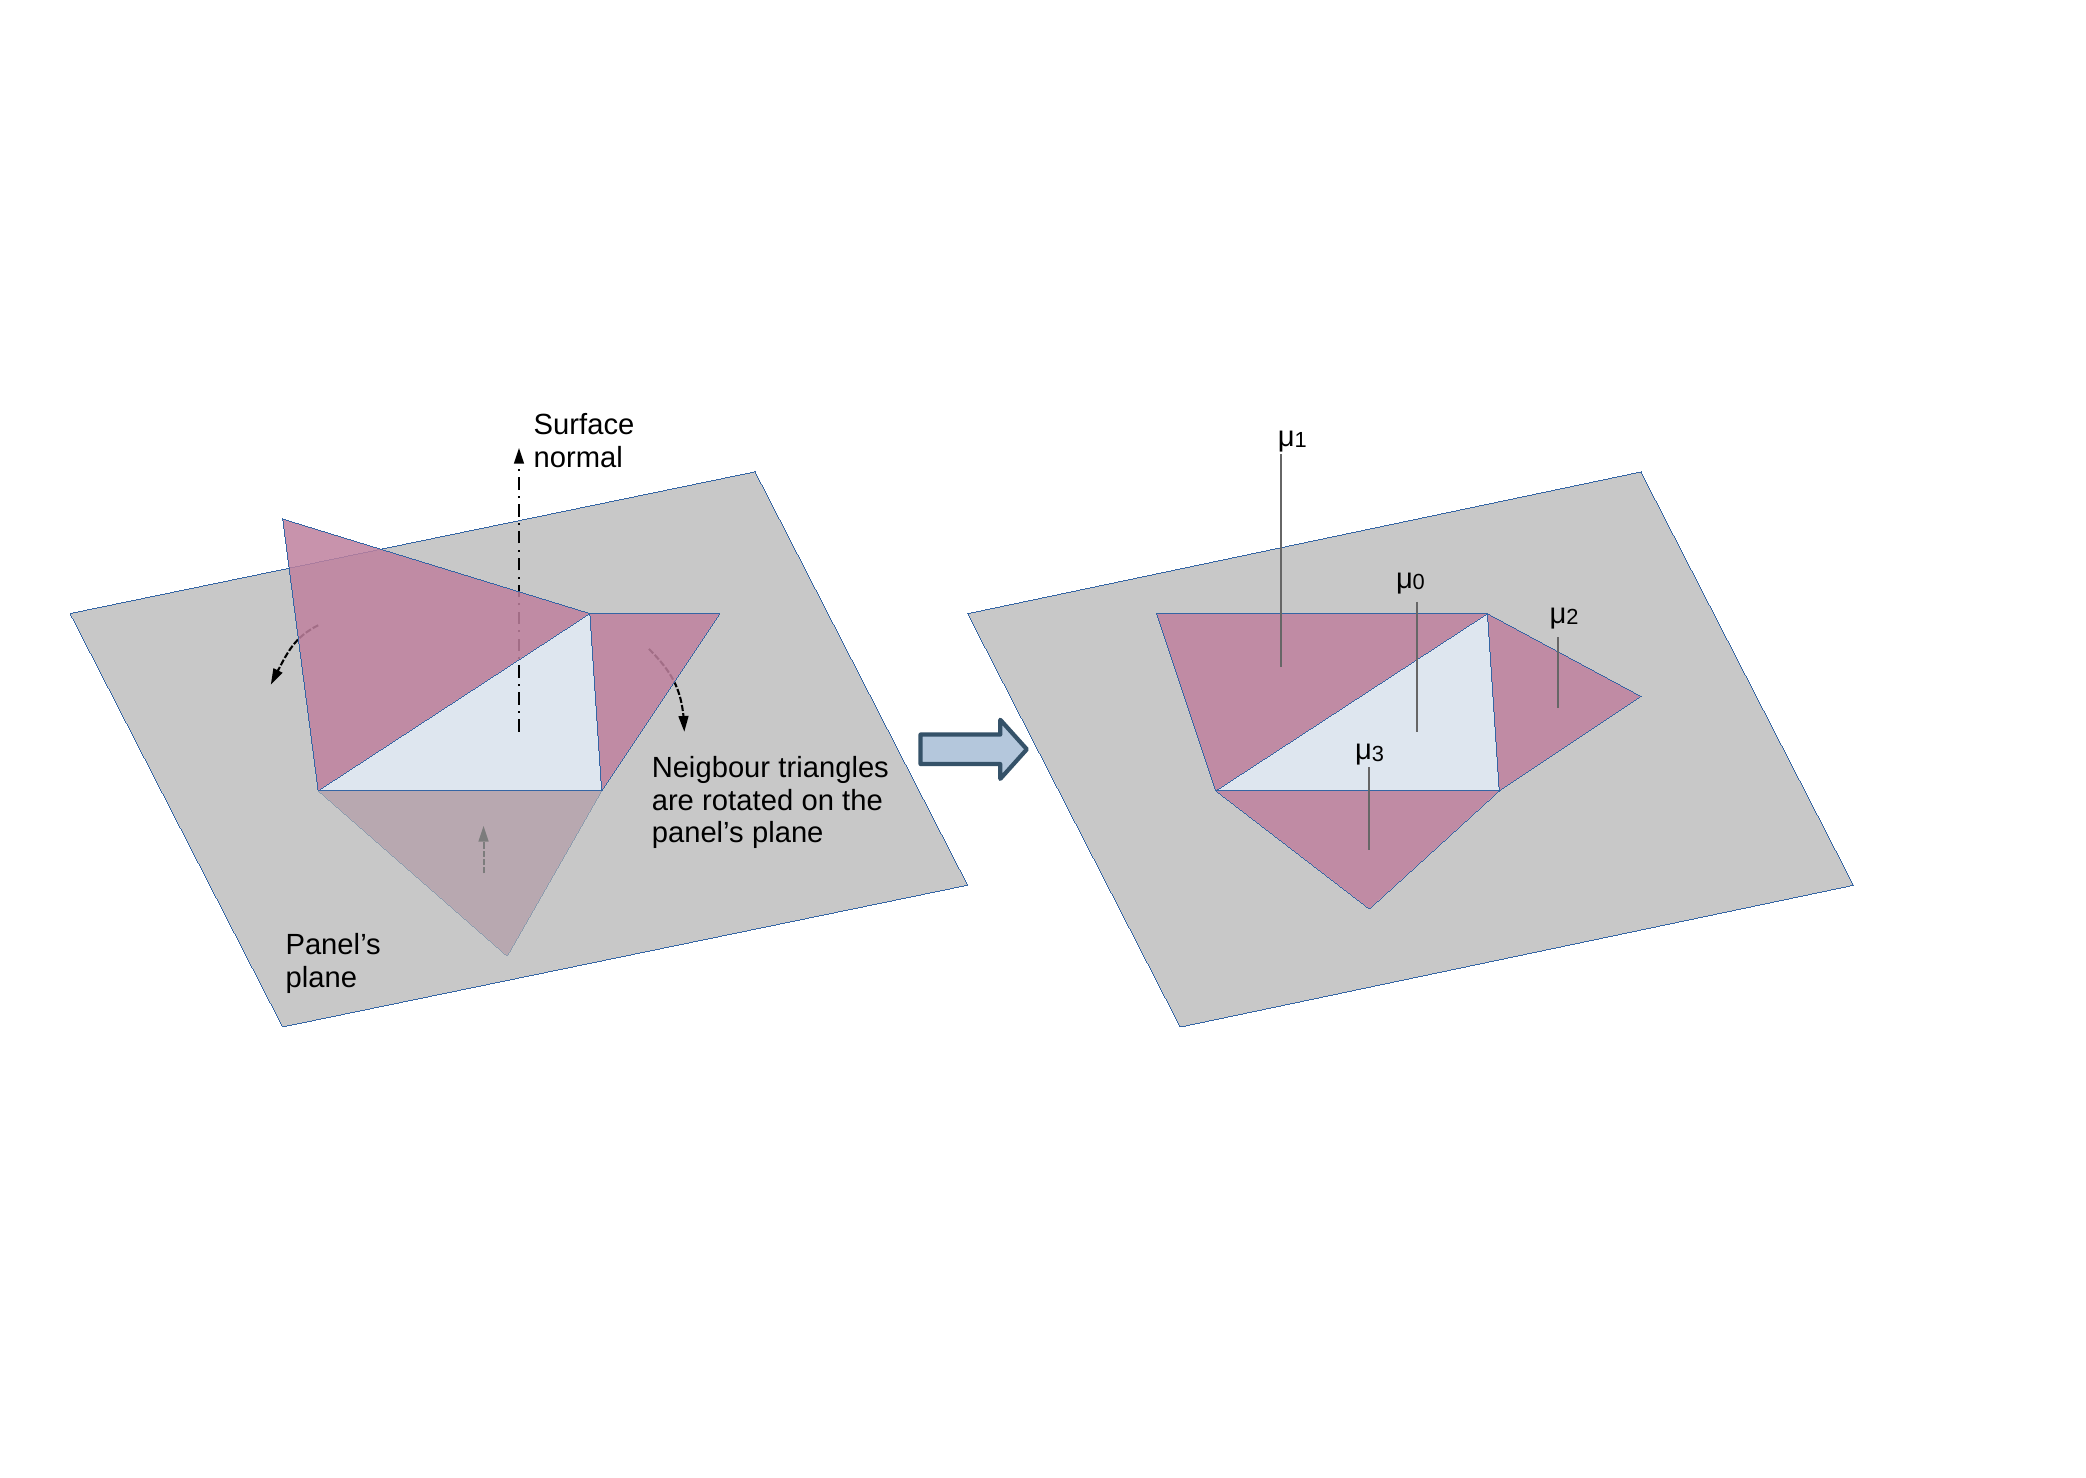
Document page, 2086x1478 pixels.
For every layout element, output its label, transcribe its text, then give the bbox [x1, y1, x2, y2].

text_box [70, 471, 968, 1027]
text_box Neigbour triangles are rotated on the panel’s plane [637, 743, 909, 862]
text_box [920, 719, 1027, 779]
text_box μ2 [1534, 589, 1606, 638]
text_box Panel’s plane [270, 920, 413, 1001]
text_box μ3 [1340, 725, 1412, 774]
text_box μ0 [1381, 554, 1453, 603]
text_box [967, 471, 1854, 1027]
text_box μ1 [1263, 412, 1334, 461]
text_box Surface normal [518, 400, 673, 484]
